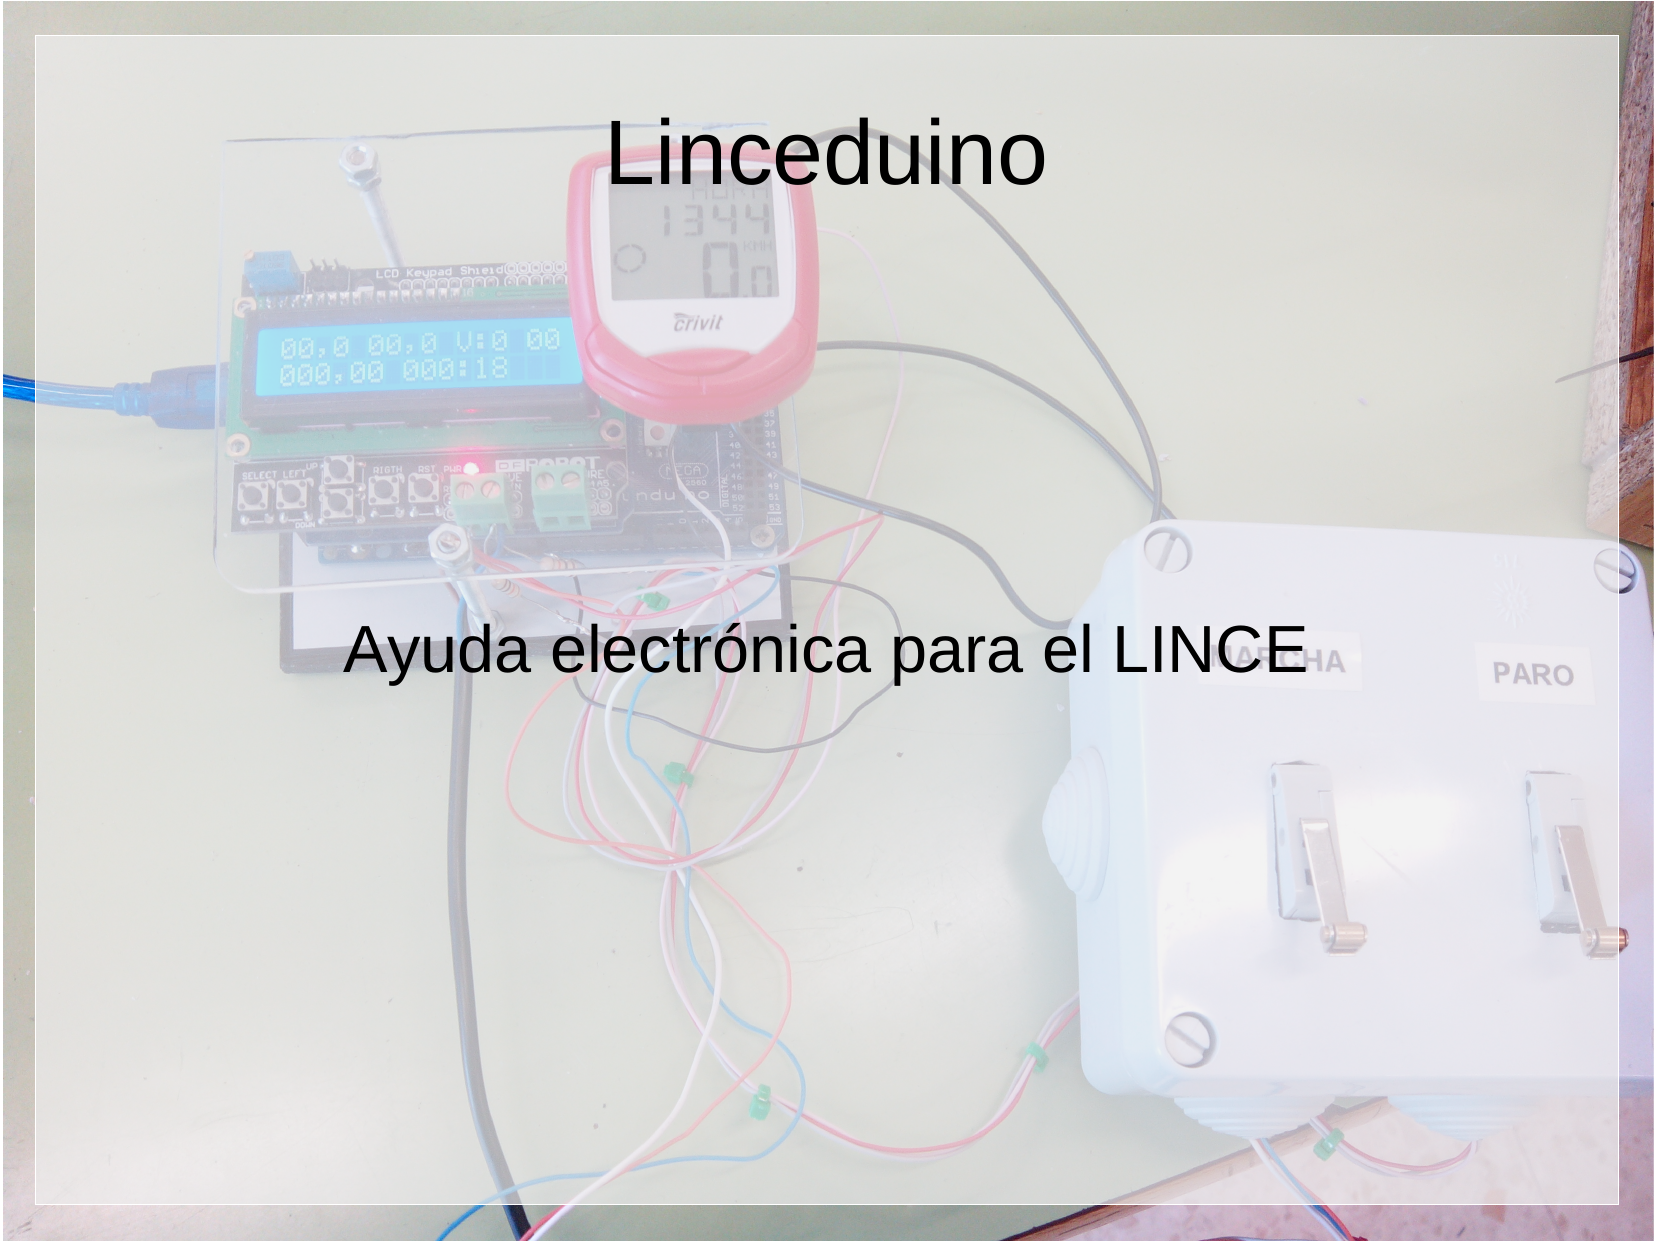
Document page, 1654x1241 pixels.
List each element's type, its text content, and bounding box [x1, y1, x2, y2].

subtitle Ayuda electrónica para el LINCE [82, 290, 1571, 1010]
picture [3, 1, 1654, 1241]
text_box [35, 35, 1619, 1205]
title Linceduino [82, 49, 1571, 257]
